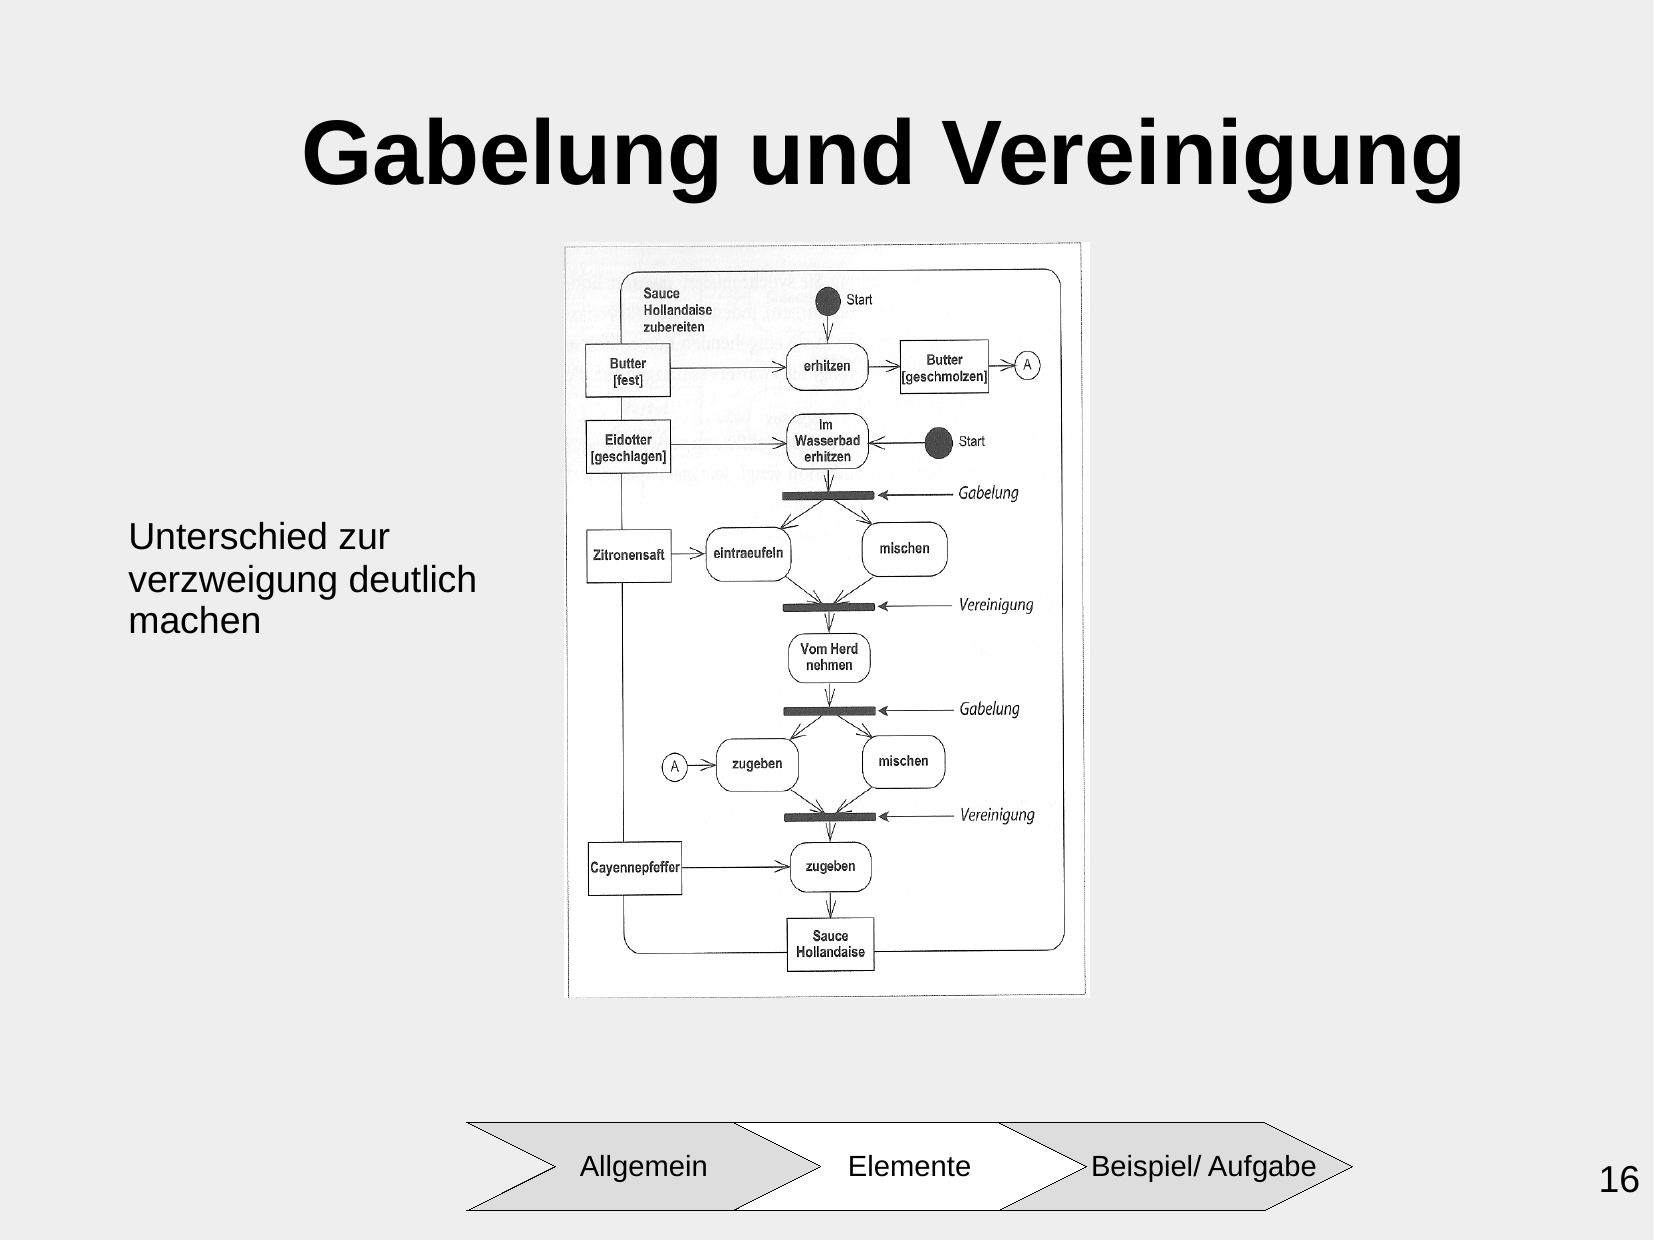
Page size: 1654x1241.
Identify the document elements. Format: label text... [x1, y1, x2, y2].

text_box Unterschied zur verzweigung deutlich machen [113, 508, 502, 650]
text_box Allgemein [466, 1122, 819, 1211]
picture [564, 242, 1090, 998]
title Gabelung und Vereinigung [124, 49, 1613, 257]
text_box <Nummer> [1584, 1151, 1654, 1209]
text_box Elemente [732, 1122, 1085, 1211]
text_box Beispiel/ Aufgabe [998, 1122, 1353, 1211]
